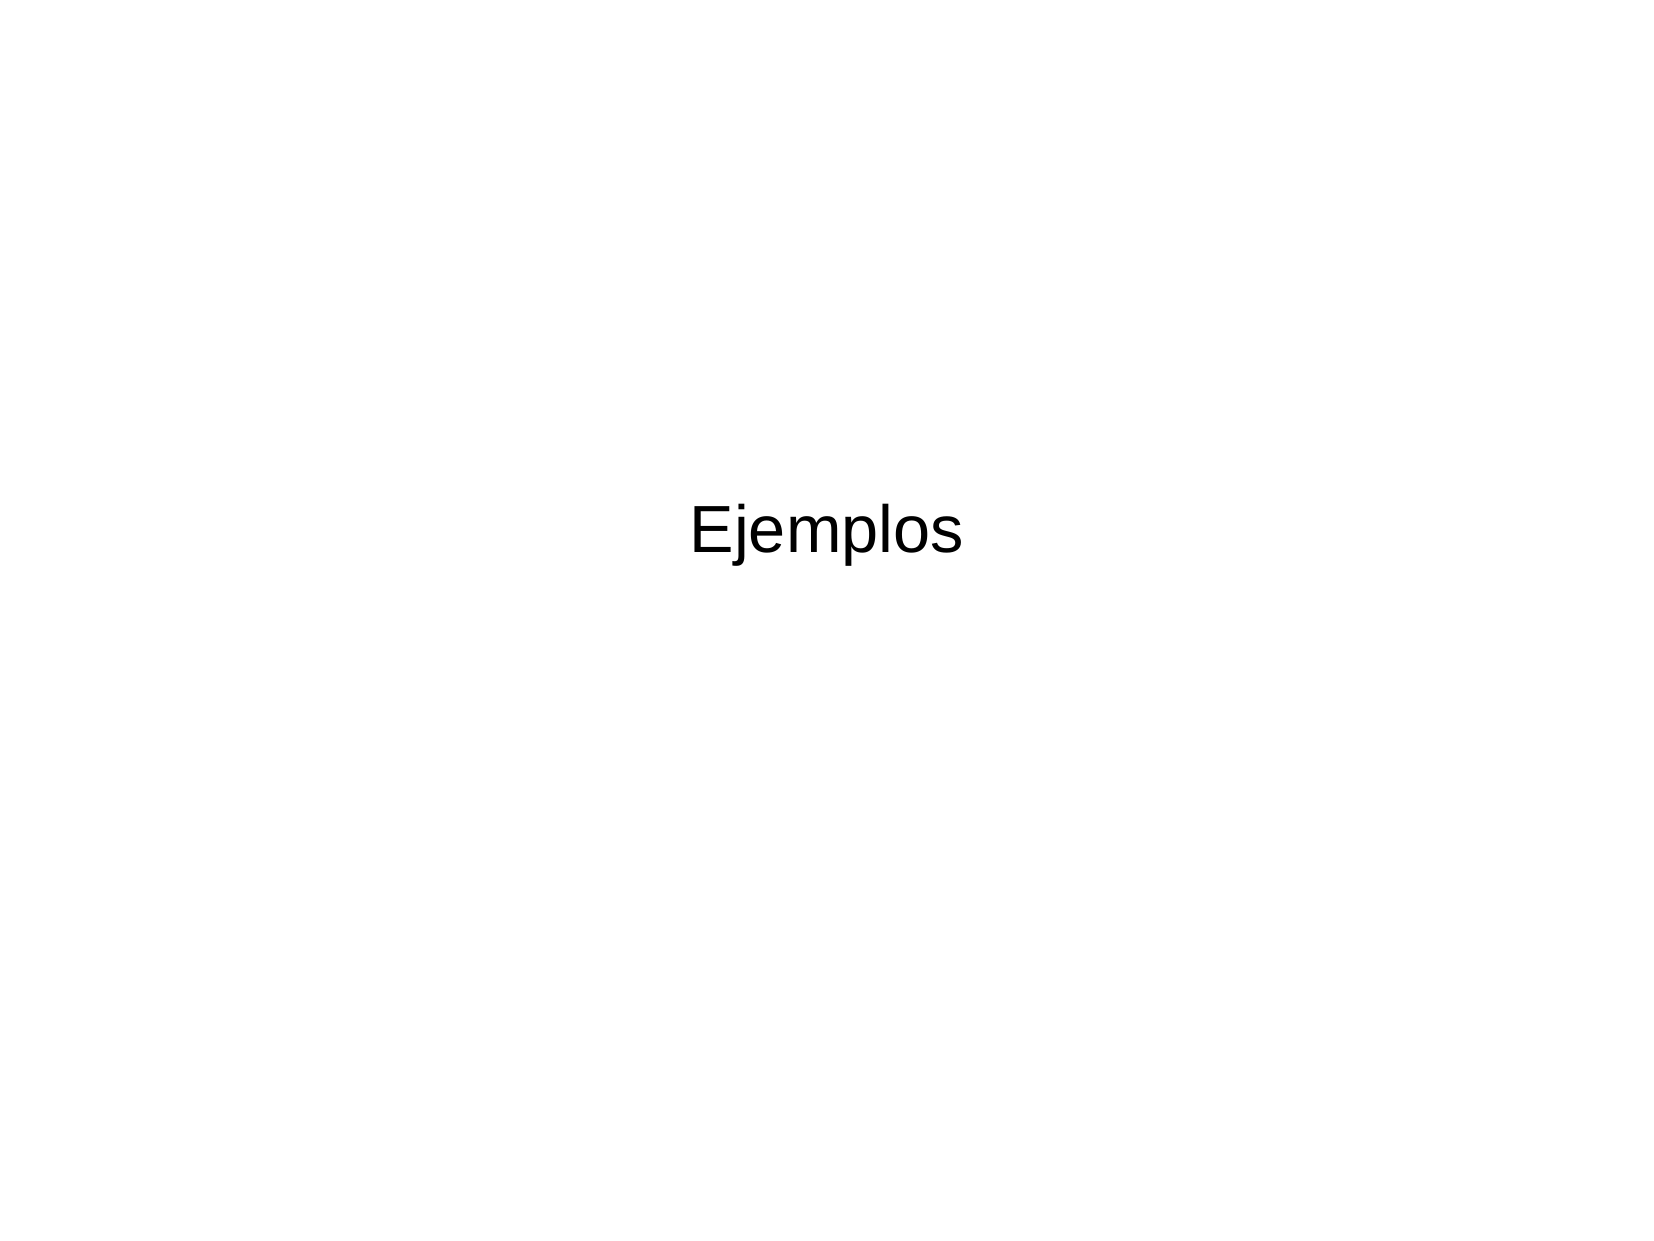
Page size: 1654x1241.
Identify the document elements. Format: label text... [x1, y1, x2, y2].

subtitle Ejemplos [82, 49, 1571, 1010]
